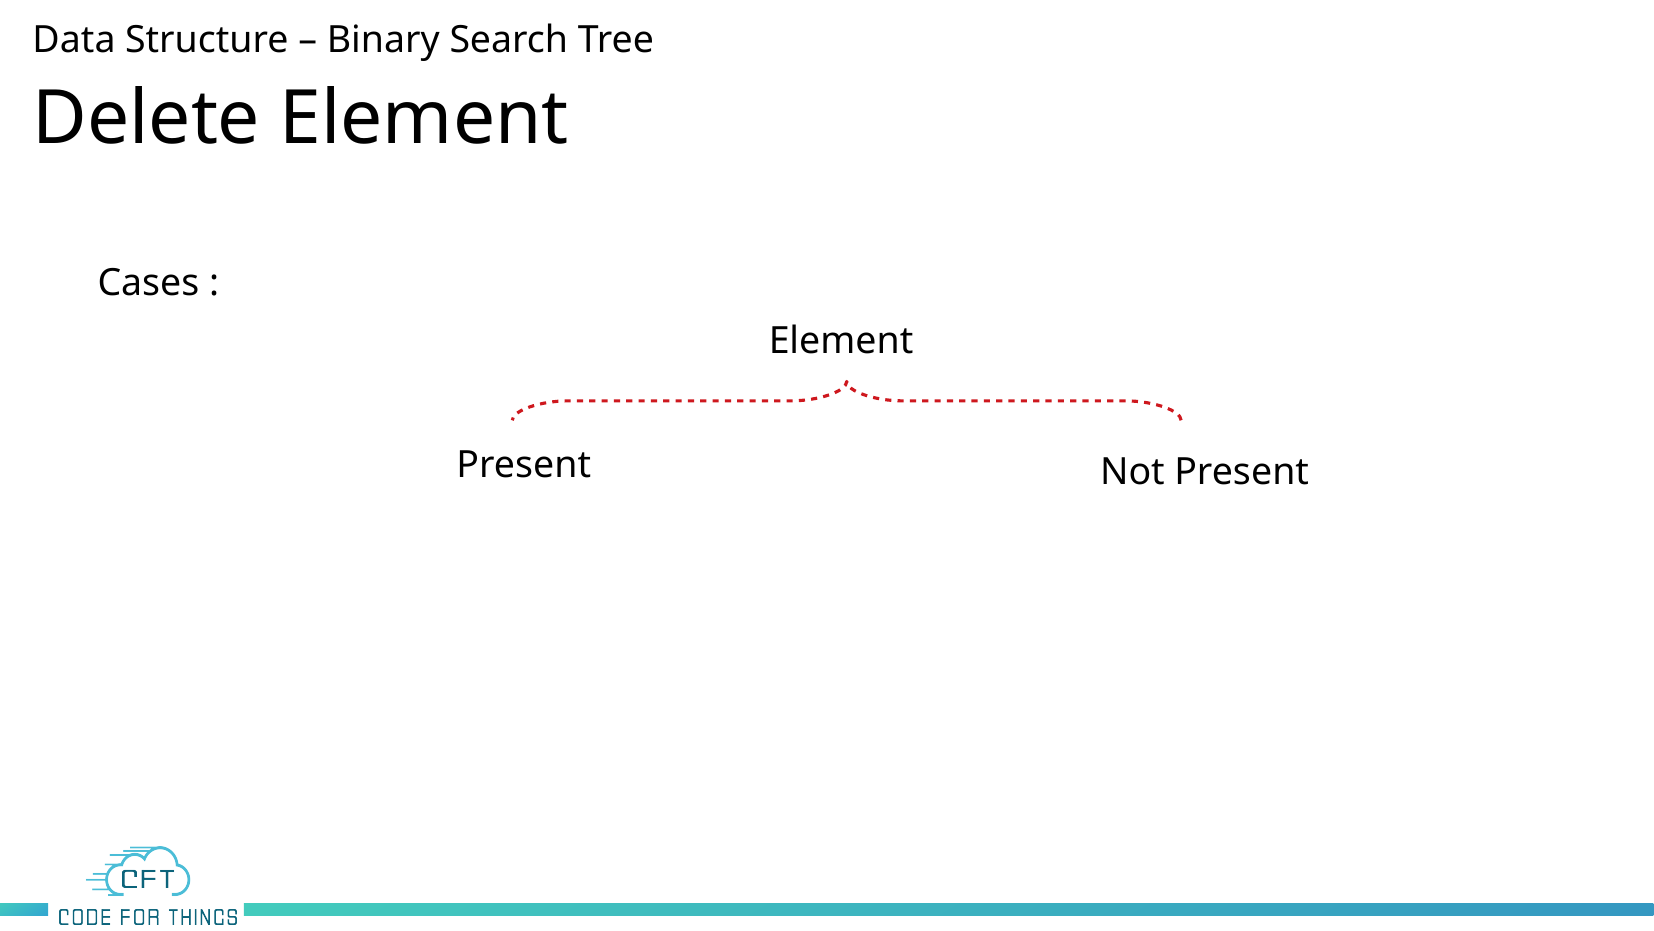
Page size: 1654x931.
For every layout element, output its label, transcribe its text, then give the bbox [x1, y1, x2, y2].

title Data Structure – Binary Search Tree Delete Element [32, 12, 1184, 166]
text_box Not Present [1085, 437, 1334, 503]
text_box Cases : [82, 239, 402, 319]
text_box Present [441, 430, 612, 497]
text_box Element [753, 306, 939, 373]
picture [59, 846, 237, 925]
